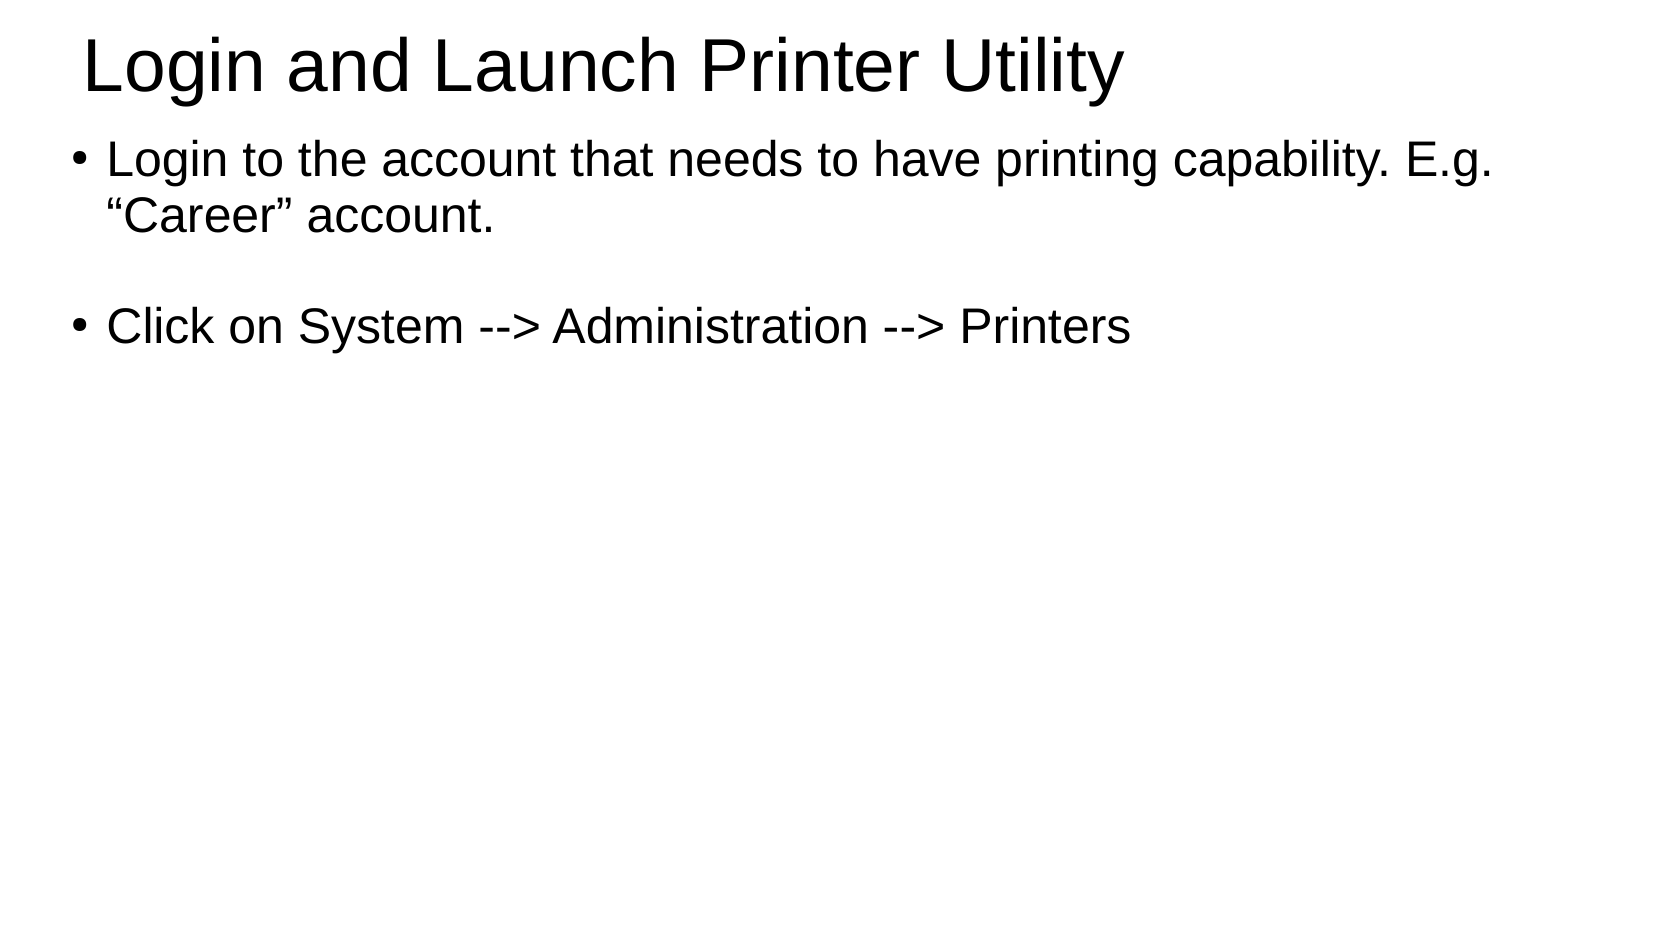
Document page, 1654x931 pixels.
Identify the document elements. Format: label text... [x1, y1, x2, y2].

subtitle Login to the account that needs to have printing capability. E.g. “Career” account. Click on System --> Administration --> Printers [70, 131, 1560, 355]
title Login and Launch Printer Utility [82, 23, 1571, 108]
